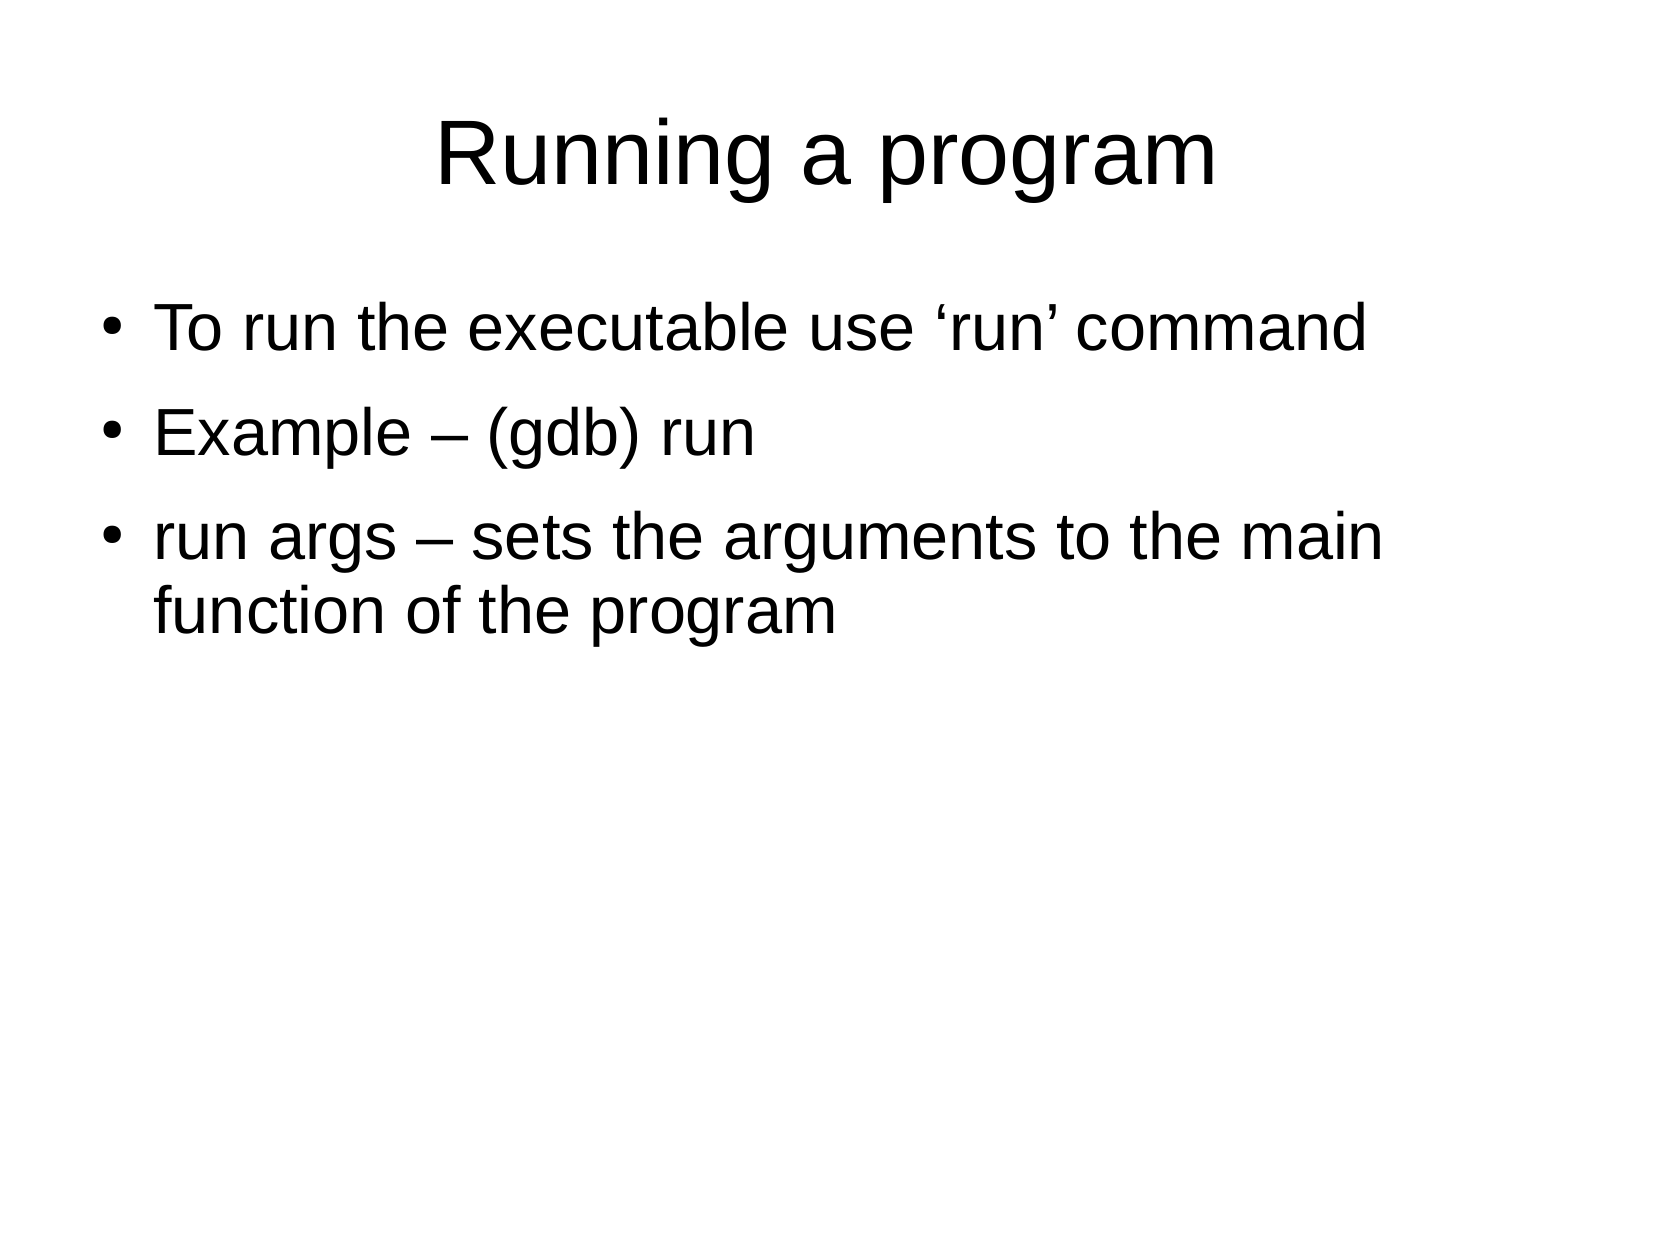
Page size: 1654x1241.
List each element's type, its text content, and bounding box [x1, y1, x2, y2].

title Running a program [82, 49, 1571, 257]
list To run the executable use ‘run’ command Example – (gdb) run run args – sets the arguments to the main function of the program [82, 290, 1571, 1010]
